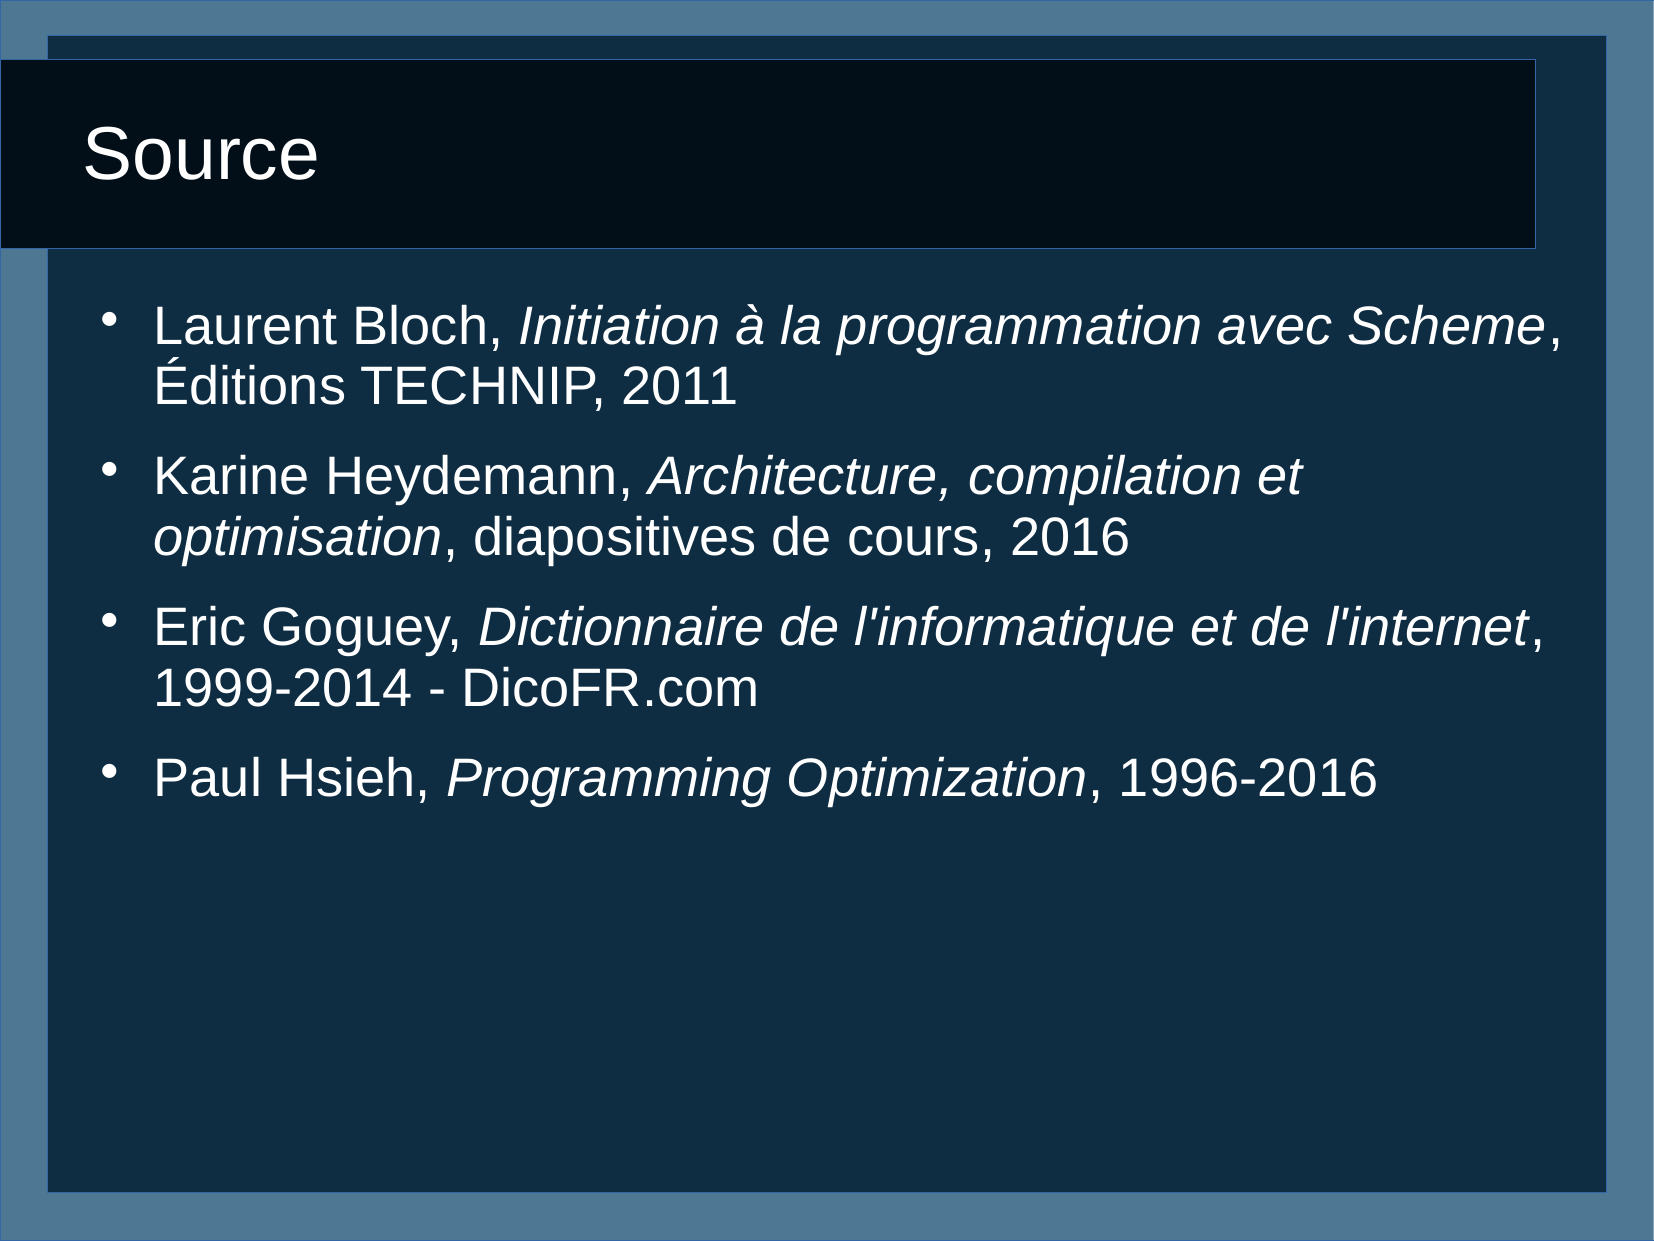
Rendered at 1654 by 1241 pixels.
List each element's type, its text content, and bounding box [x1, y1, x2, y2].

list Laurent Bloch, Initiation à la programmation avec Scheme, Éditions TECHNIP, 2011 Karine Heydemann, Architecture, compilation et optimisation, diapositives de cours, 2016 Eric Goguey, Dictionnaire de l'informatique et de l'internet, 1999-2014 - DicoFR.com Paul Hsieh, Programming Optimization, 1996-2016 [82, 295, 1571, 1015]
title Source [82, 94, 1264, 213]
